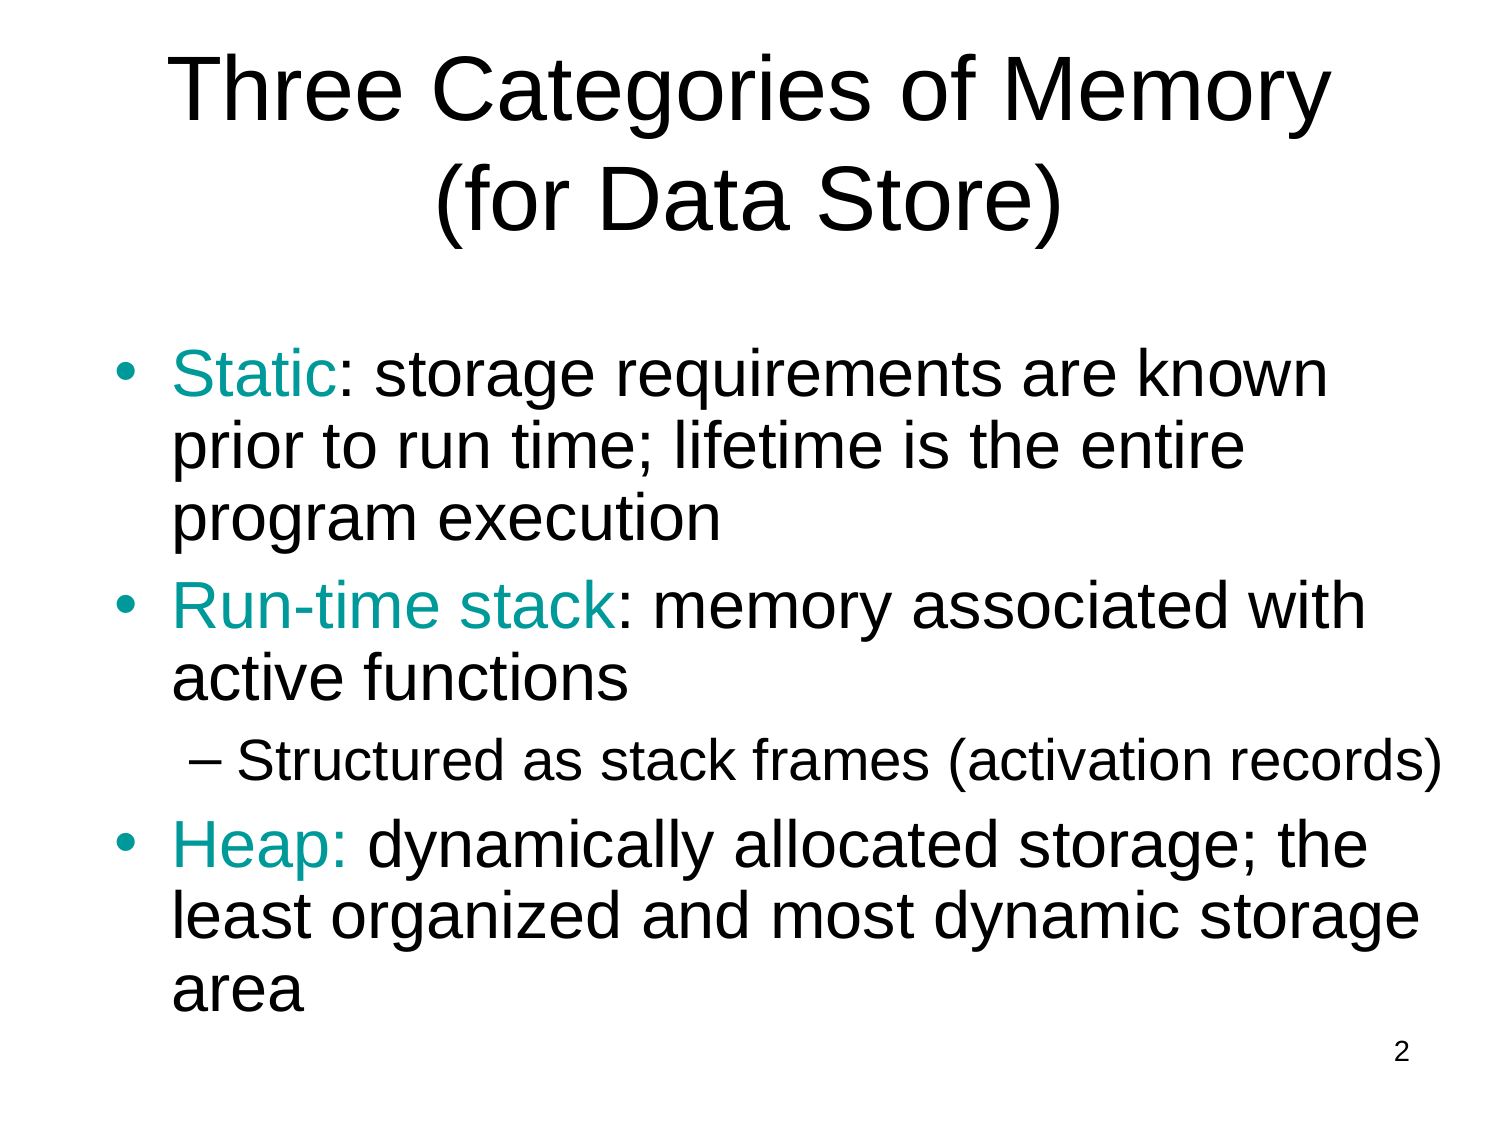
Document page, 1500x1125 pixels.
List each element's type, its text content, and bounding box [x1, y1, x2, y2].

list Static: storage requirements are known prior to run time; lifetime is the entire program execution Run-time stack: memory associated with active functions Structured as stack frames (activation records) Heap: dynamically allocated storage; the least organized and most dynamic storage area [99, 330, 1469, 1051]
text_box <number> [1074, 1051, 1426, 1103]
title Three Categories of Memory (for Data Store) [75, 21, 1426, 257]
